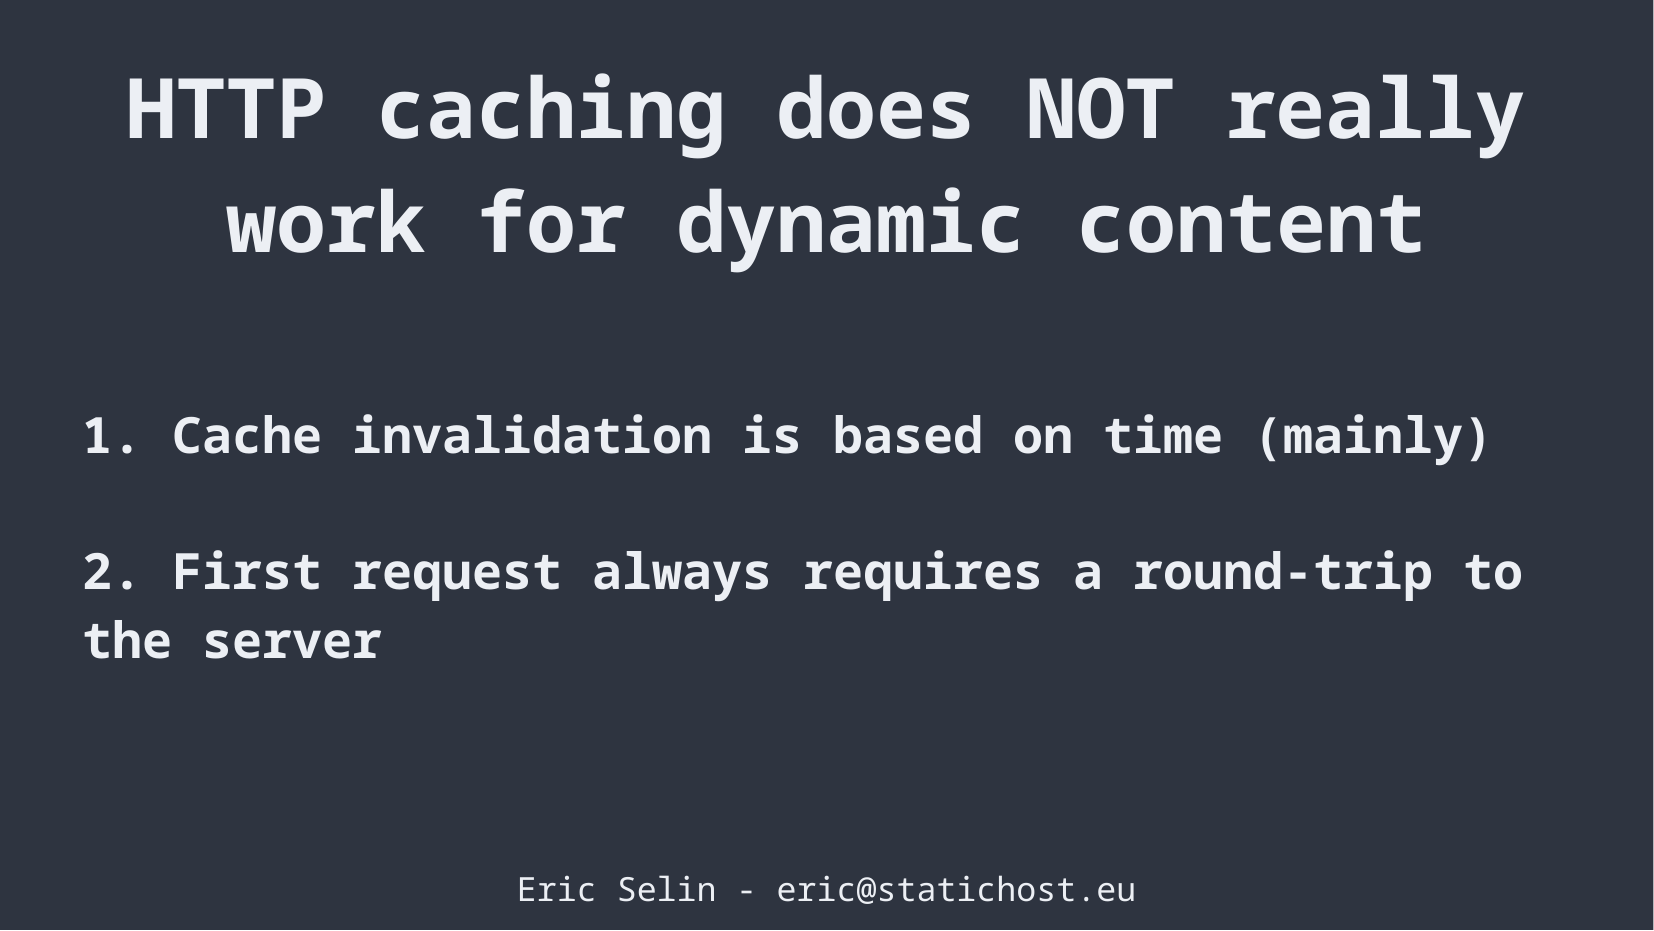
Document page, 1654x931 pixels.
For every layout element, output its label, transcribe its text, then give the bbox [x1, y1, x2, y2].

title HTTP caching does NOT really work for dynamic content [82, 58, 1571, 268]
title 1. Cache invalidation is based on time (mainly) 2. First request always requires a round-trip to the server [82, 275, 1571, 798]
title Eric Selin - eric@statichost.eu [82, 850, 1571, 926]
